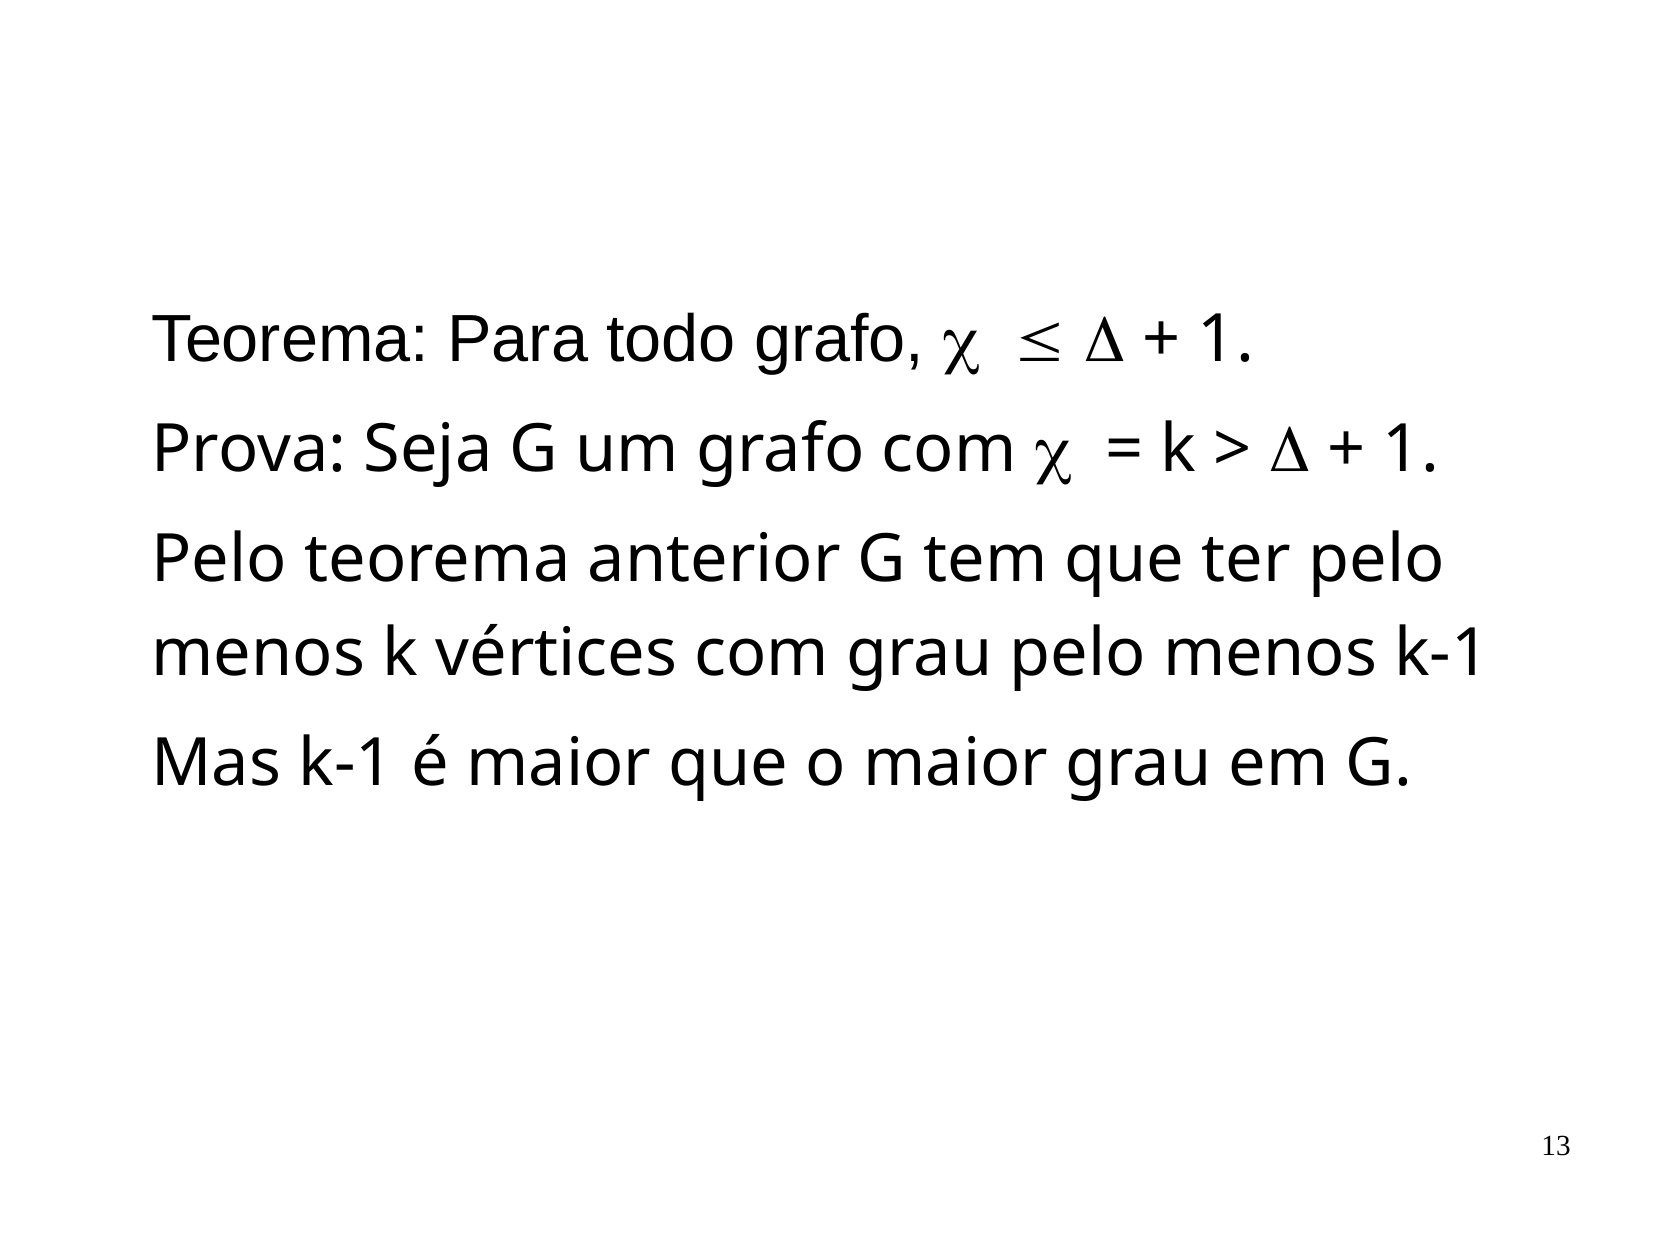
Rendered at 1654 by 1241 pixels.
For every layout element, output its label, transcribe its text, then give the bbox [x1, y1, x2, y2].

list Teorema: Para todo grafo,   + 1. Prova: Seja G um grafo com = k >  + 1. Pelo teorema anterior G tem que ter pelo menos k vértices com grau pelo menos k-1 Mas k-1 é maior que o maior grau em G. [151, 289, 1598, 1004]
